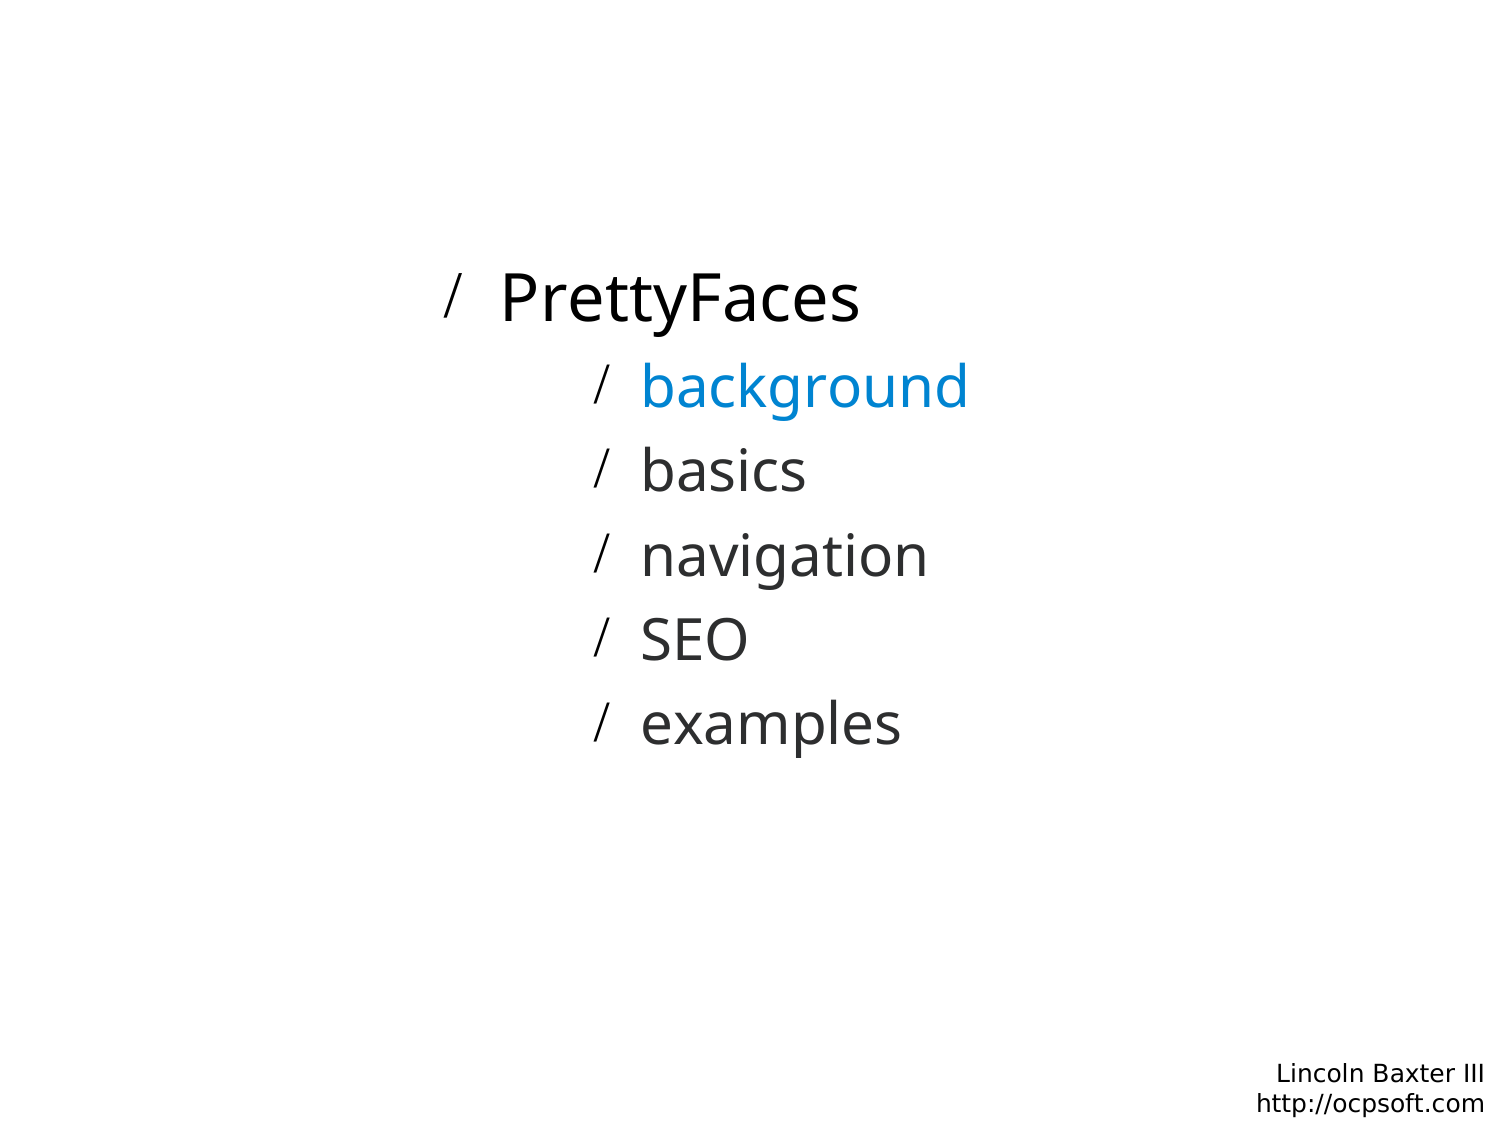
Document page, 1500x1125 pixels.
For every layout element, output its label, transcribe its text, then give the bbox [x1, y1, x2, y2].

list PrettyFaces background basics navigation SEO examples [428, 149, 1088, 893]
